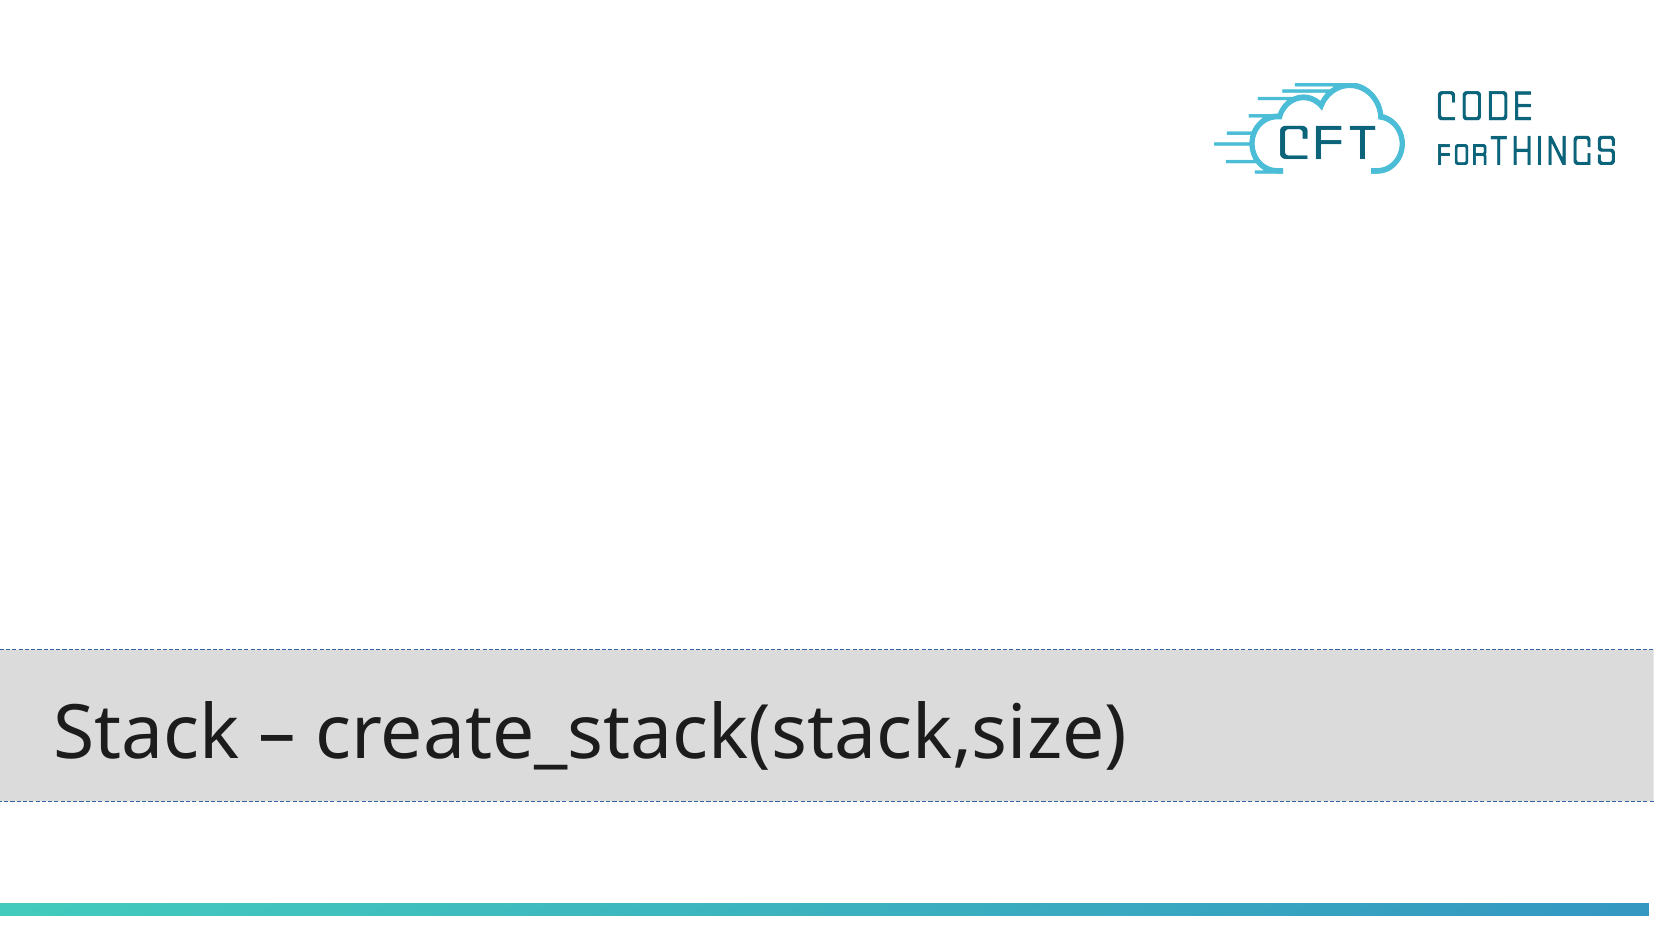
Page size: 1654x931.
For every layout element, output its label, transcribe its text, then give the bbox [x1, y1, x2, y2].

title Stack – create_stack(stack,size) [53, 626, 1642, 832]
picture [1214, 83, 1615, 174]
